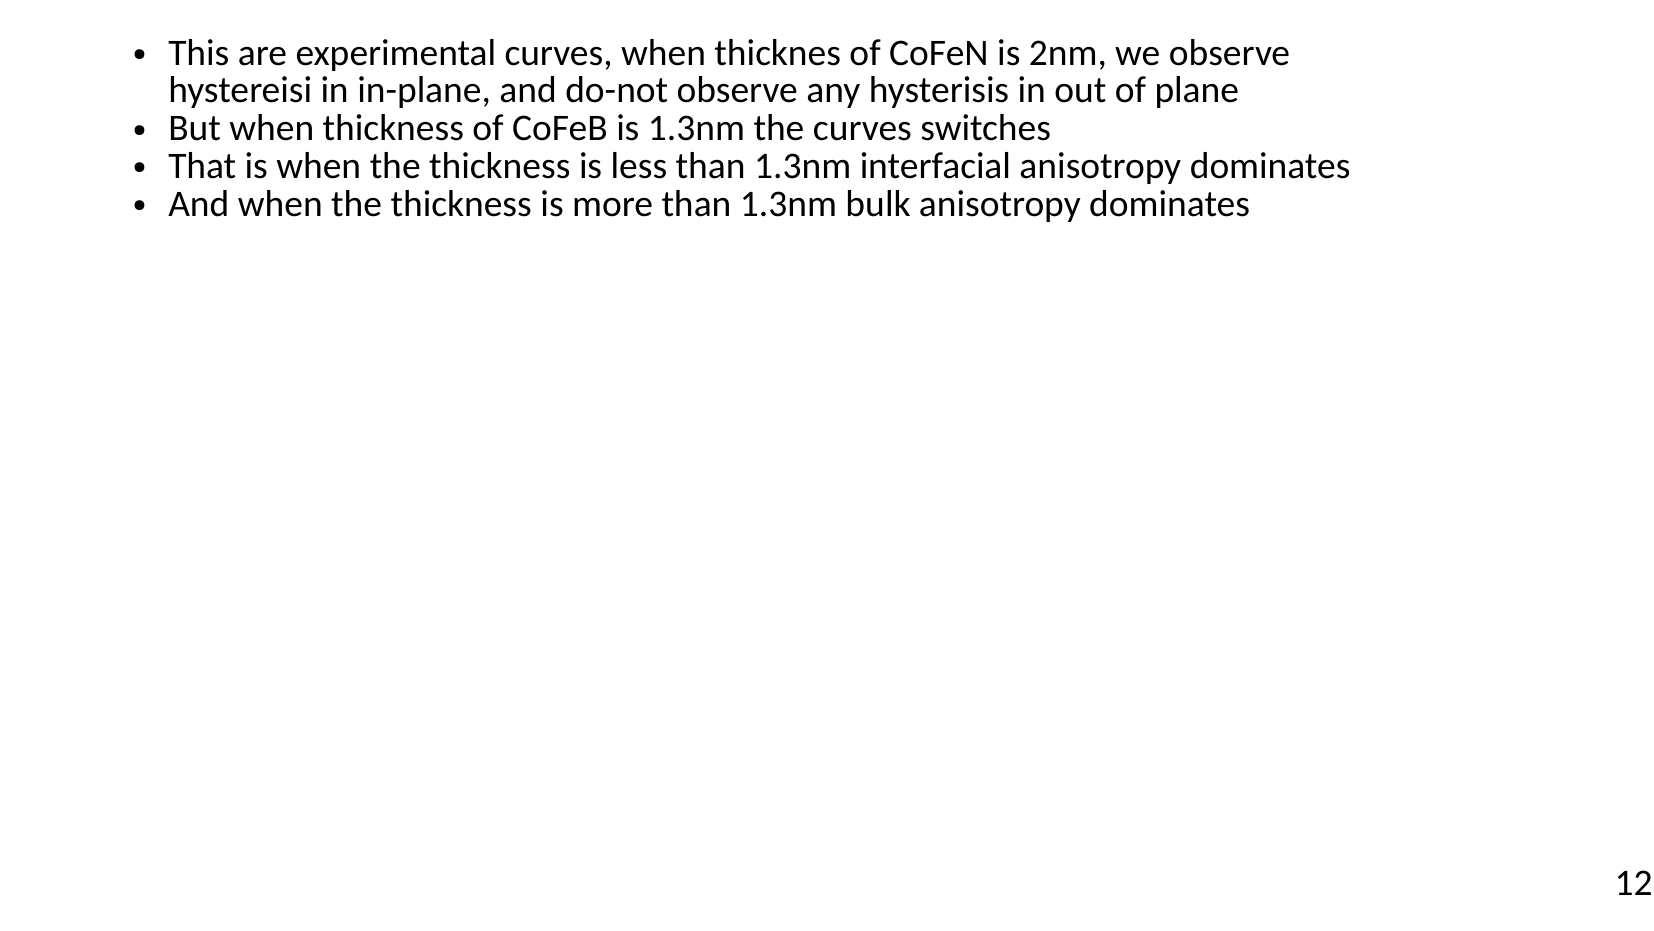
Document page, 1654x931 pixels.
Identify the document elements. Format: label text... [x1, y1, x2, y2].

text_box <number> [1479, 860, 1654, 931]
text_box This are experimental curves, when thicknes of CoFeN is 2nm, we observe hystereisi in in-plane, and do-not observe any hysterisis in out of plane But when thickness of CoFeB is 1.3nm the curves switches That is when the thickness is less than 1.3nm interfacial anisotropy dominates And when the thickness is more than 1.3nm bulk anisotropy dominates [118, 29, 1447, 422]
